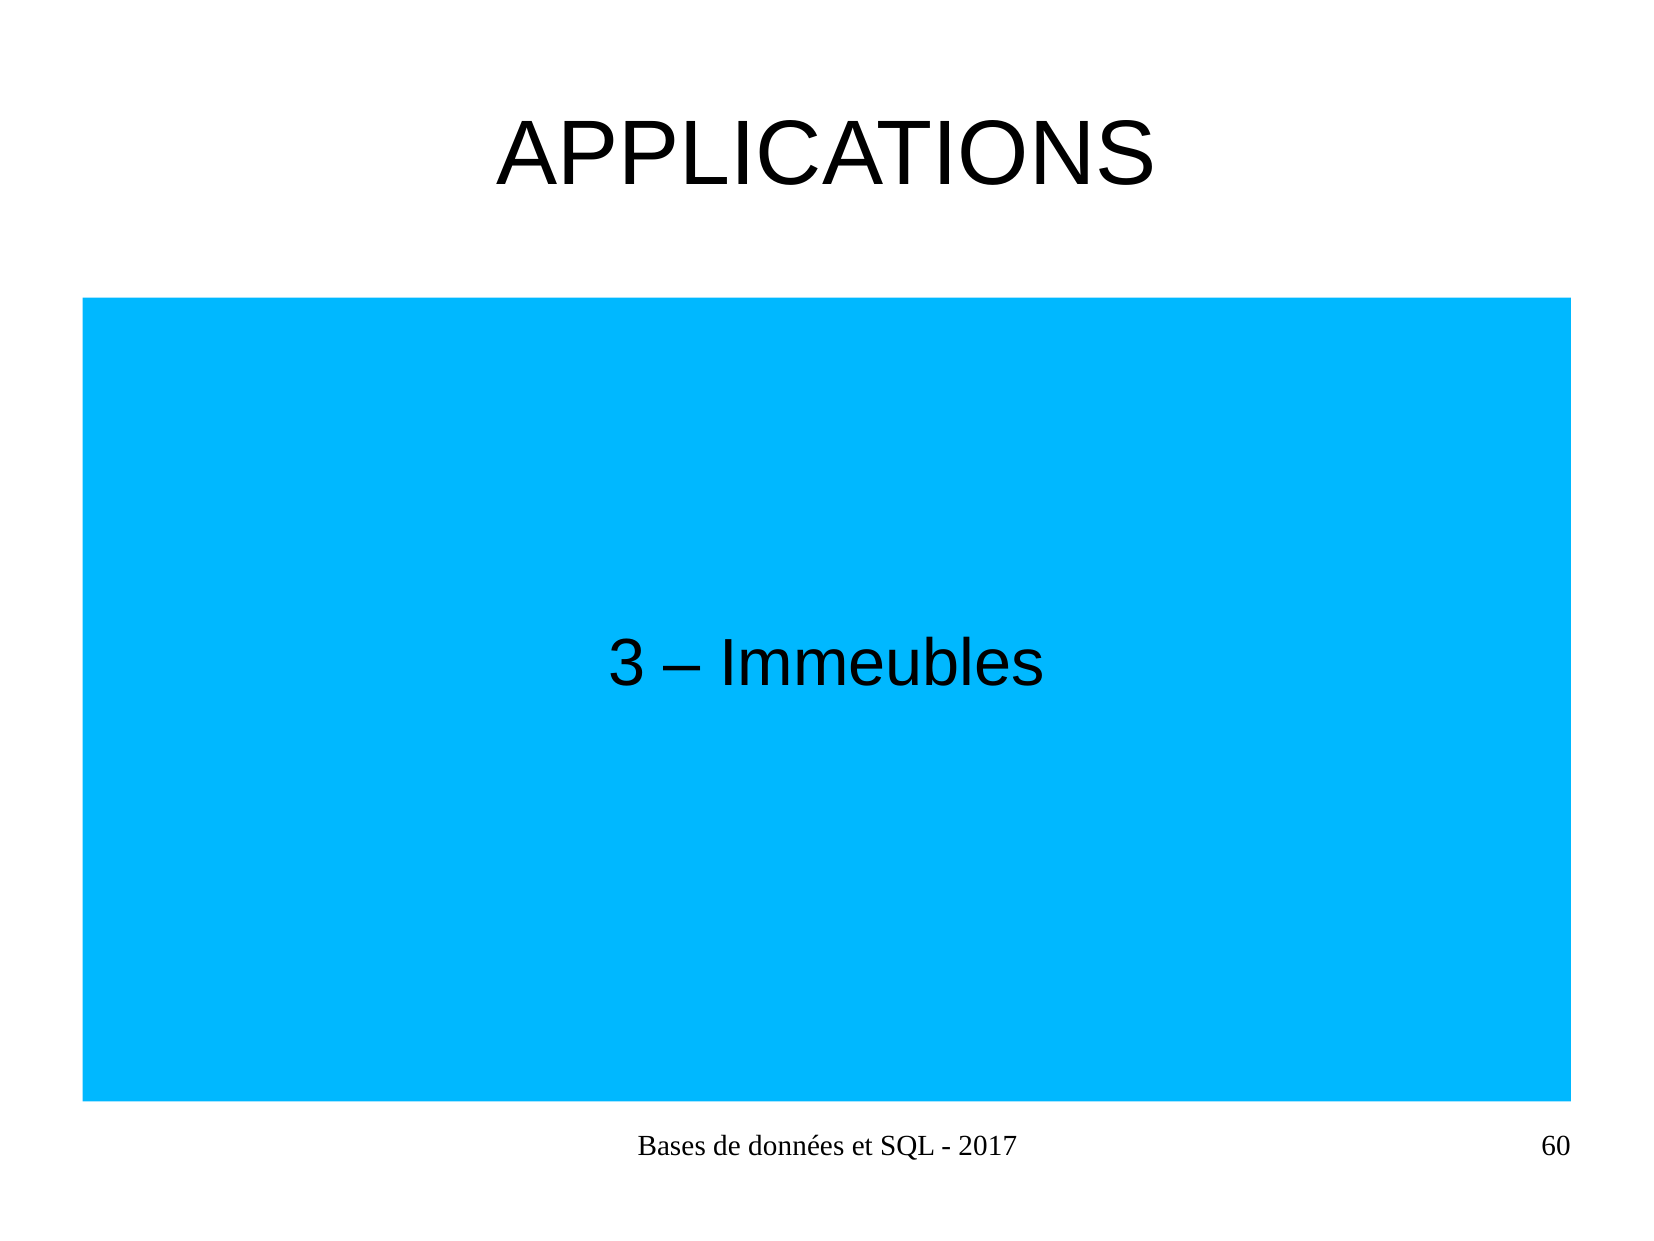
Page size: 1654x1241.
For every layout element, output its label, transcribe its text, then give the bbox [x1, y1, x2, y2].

subtitle 3 – Immeubles [82, 297, 1571, 1102]
title APPLICATIONS [82, 49, 1571, 257]
